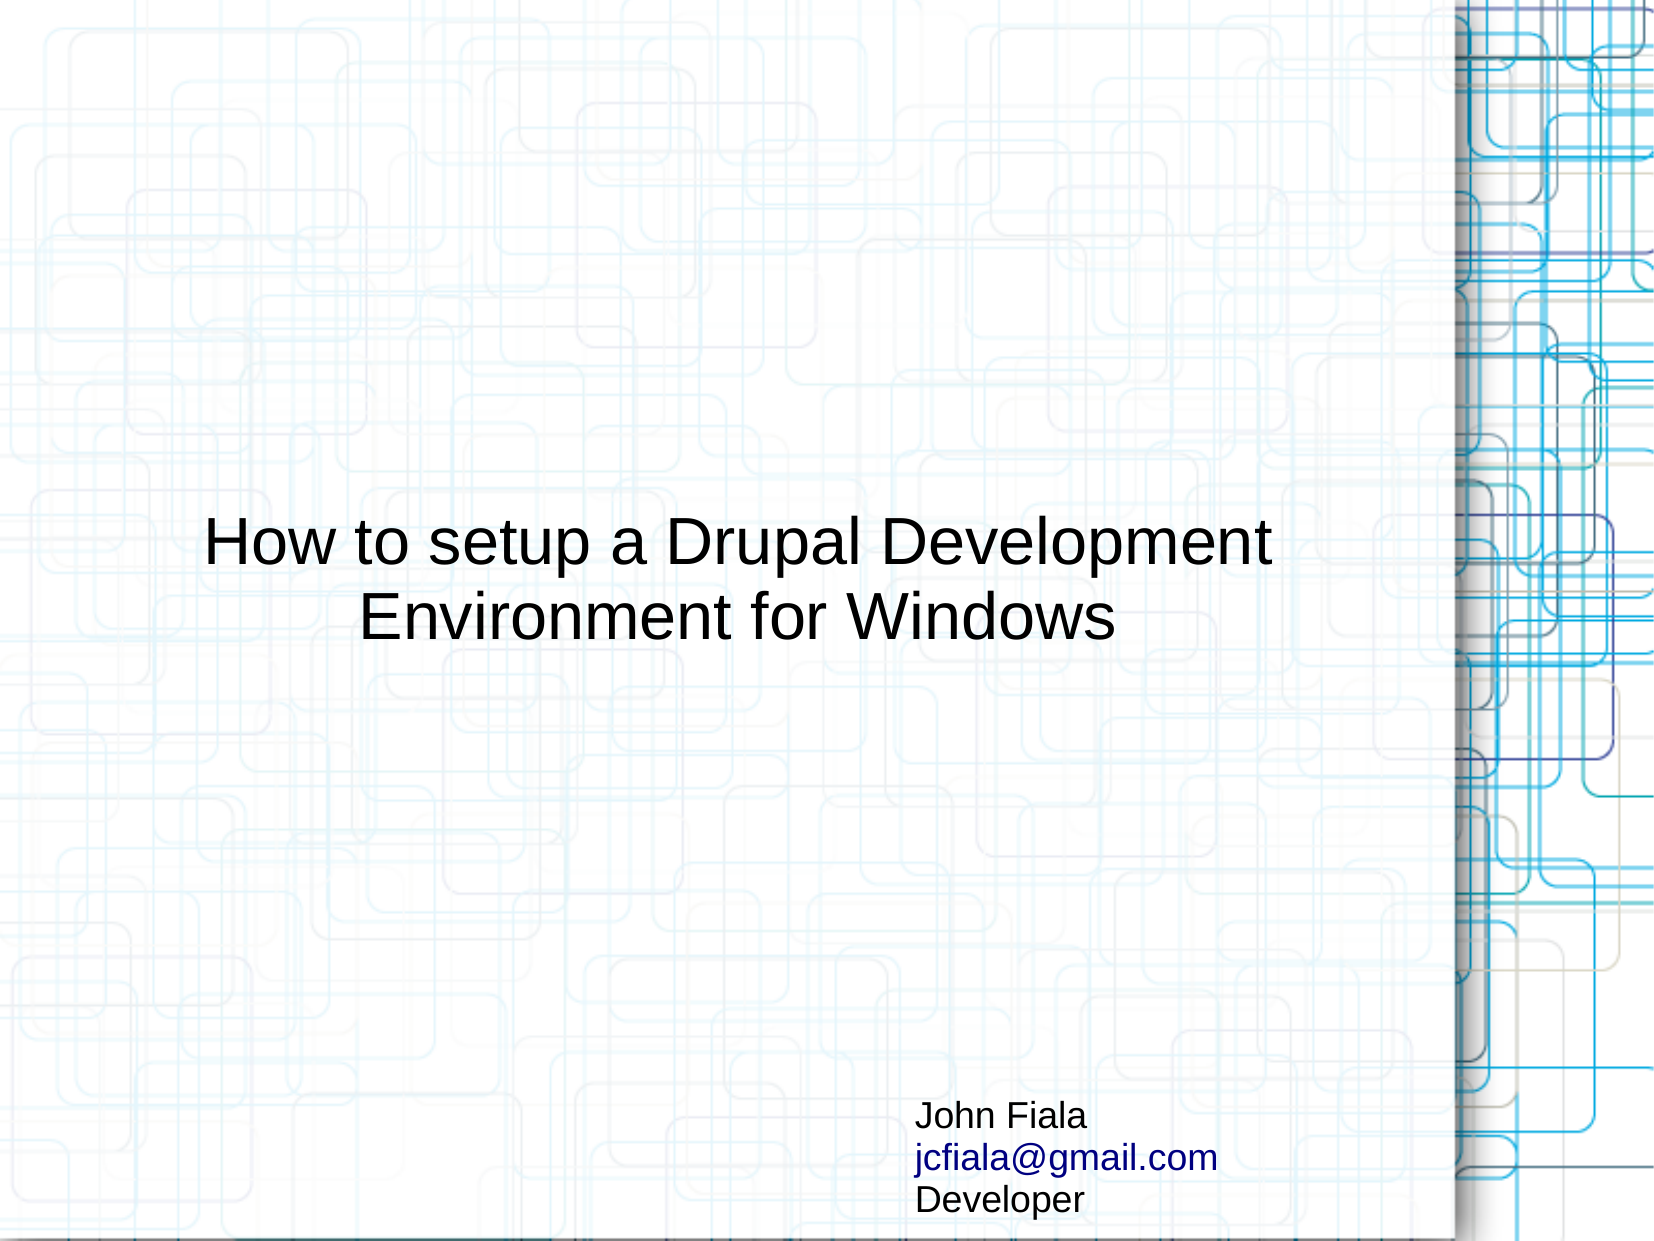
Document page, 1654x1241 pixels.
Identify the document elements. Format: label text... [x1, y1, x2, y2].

text_box John Fiala jcfiala@gmail.com Developer [900, 1087, 1388, 1229]
picture [0, 0, 1654, 1241]
subtitle How to setup a Drupal Development Environment for Windows [59, 49, 1418, 1109]
